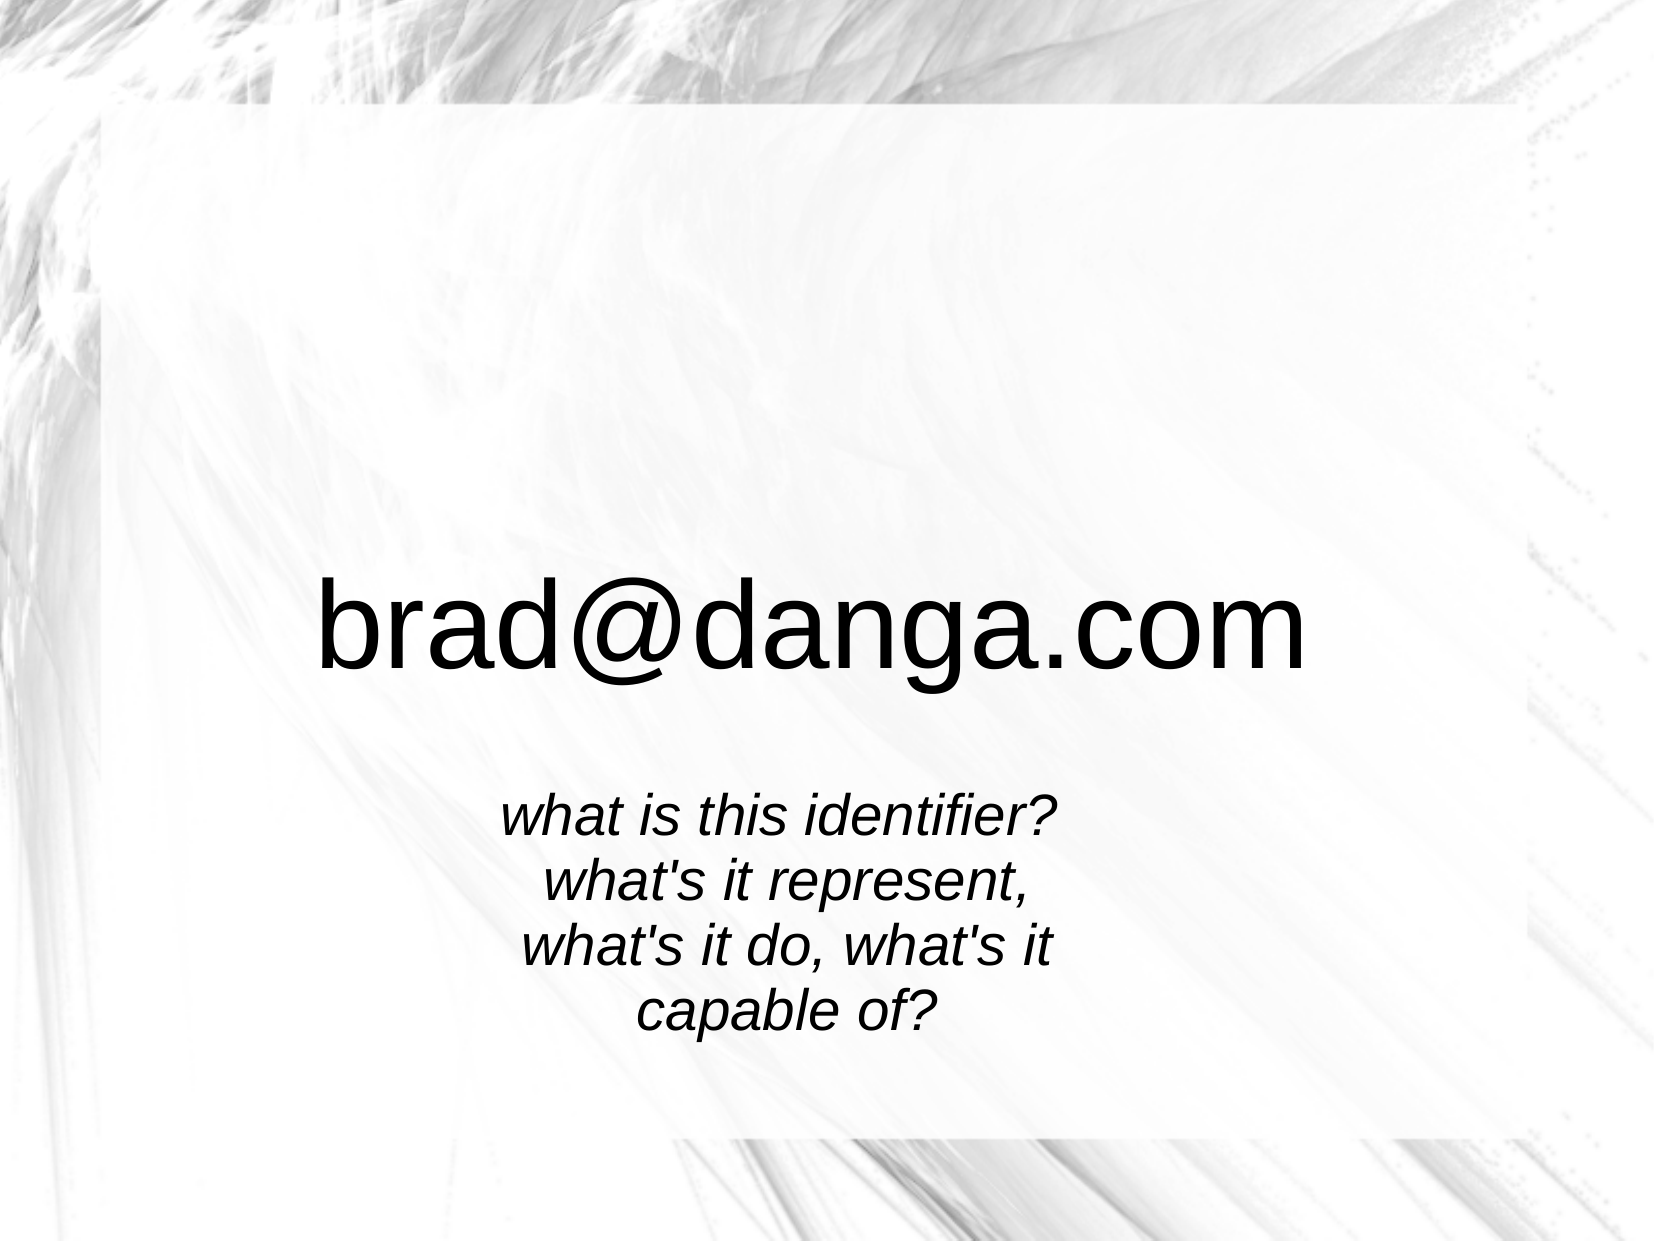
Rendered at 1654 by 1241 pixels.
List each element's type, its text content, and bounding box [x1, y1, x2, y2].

text_box what is this identifier? what's it represent, what's it do, what's it capable of? [450, 775, 1126, 1051]
picture [0, 0, 1654, 1241]
subtitle brad@danga.com [118, 112, 1506, 1139]
